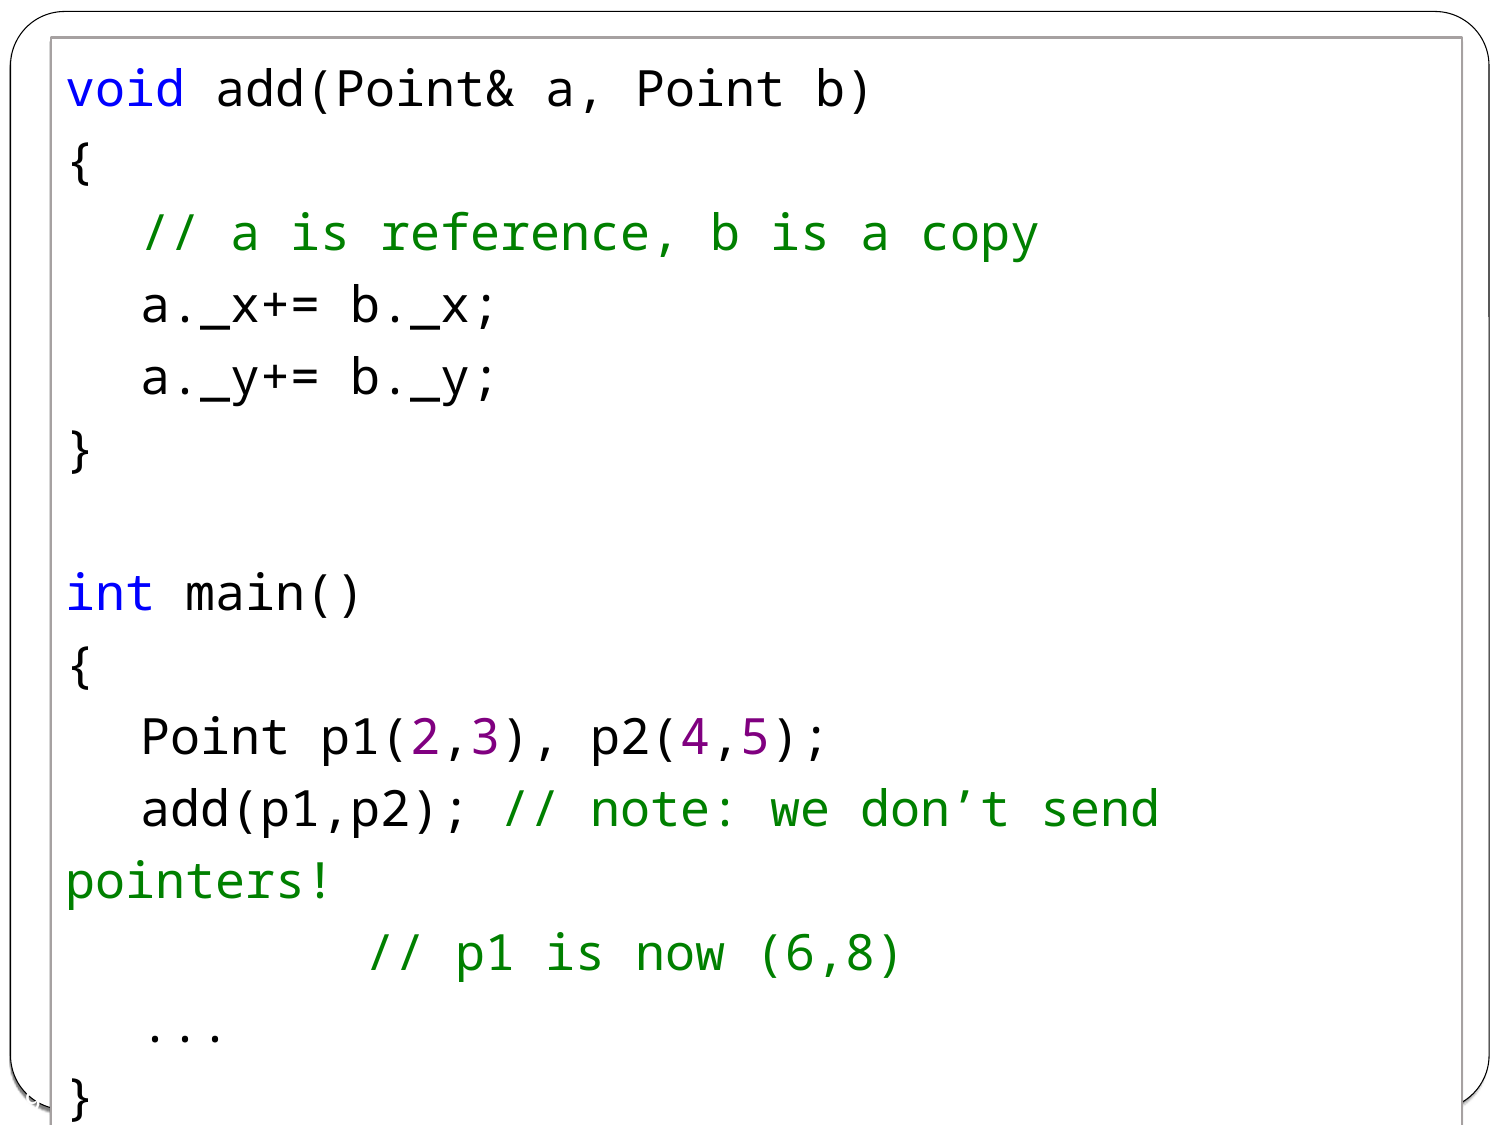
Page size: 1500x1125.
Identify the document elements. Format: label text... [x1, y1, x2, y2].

text_box void add(Point& a, Point b) { // a is reference, b is a copy a._x+= b._x; a._y+= b._y; } int main() { Point p1(2,3), p2(4,5); add(p1,p2); // note: we don’t send pointers! // p1 is now (6,8) ... } [50, 37, 1463, 1125]
slide_number <number> [0, 1074, 50, 1125]
